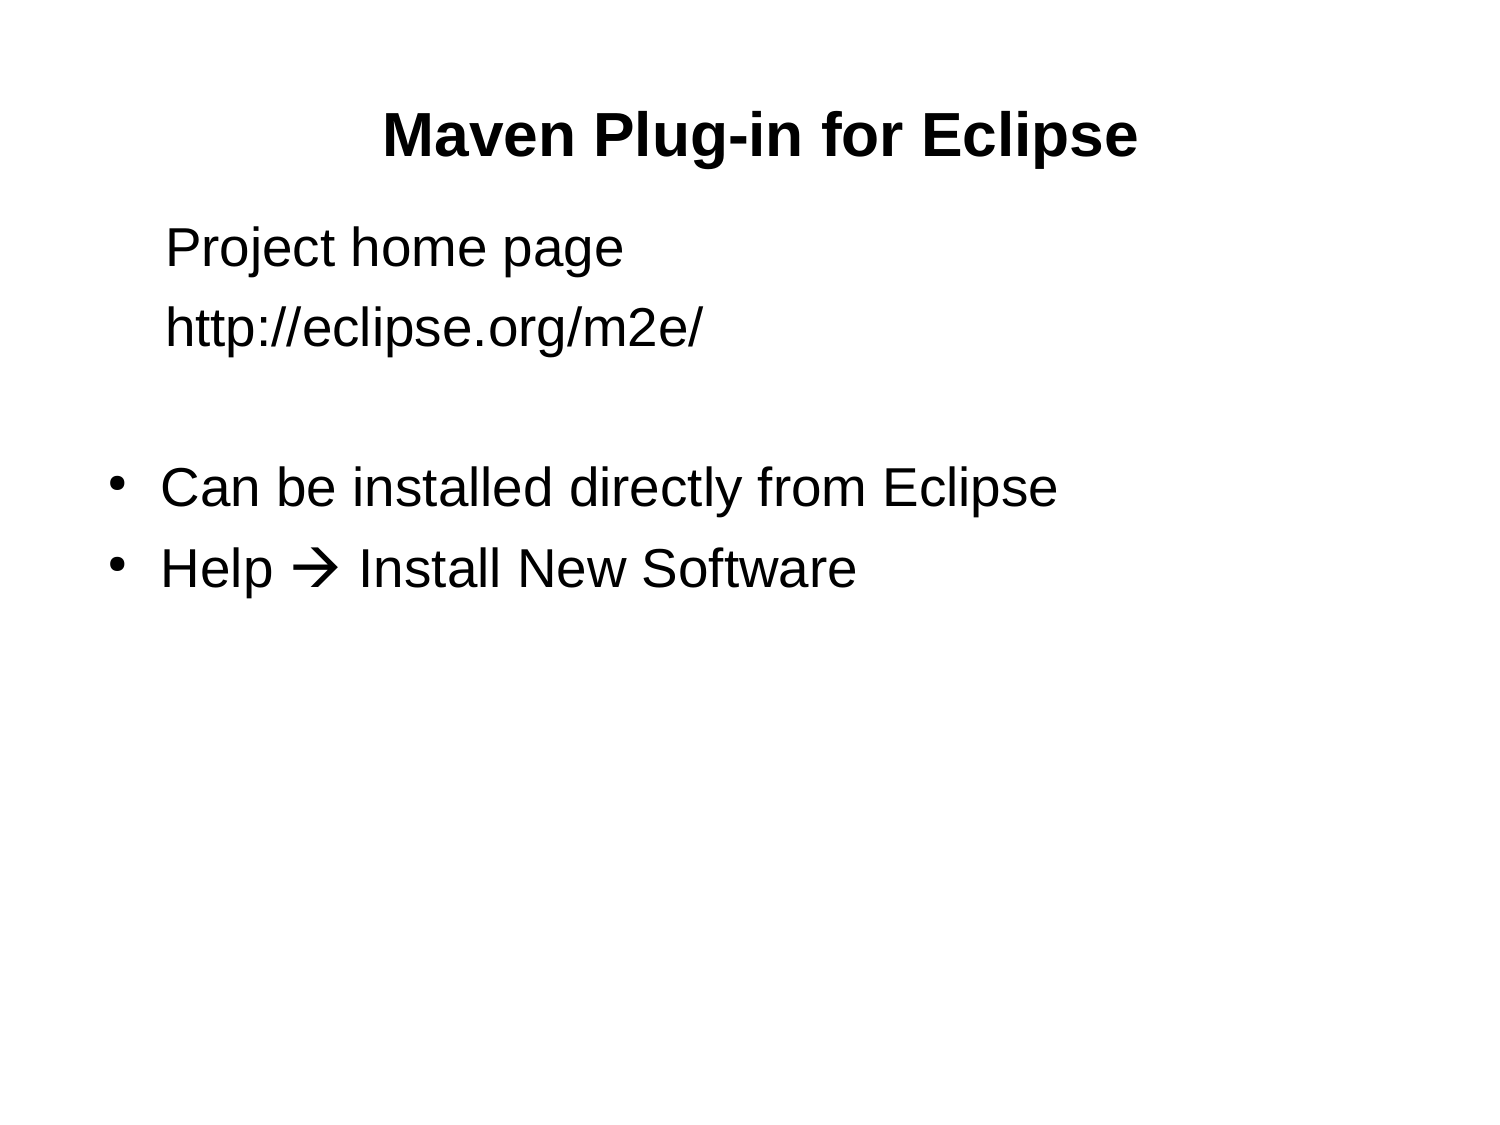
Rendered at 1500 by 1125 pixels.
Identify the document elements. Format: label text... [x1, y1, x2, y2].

list Project home page http://eclipse.org/m2e/ Can be installed directly from Eclipse Help  Install New Software [75, 204, 1395, 1075]
title Maven Plug-in for Eclipse [75, 44, 1425, 177]
